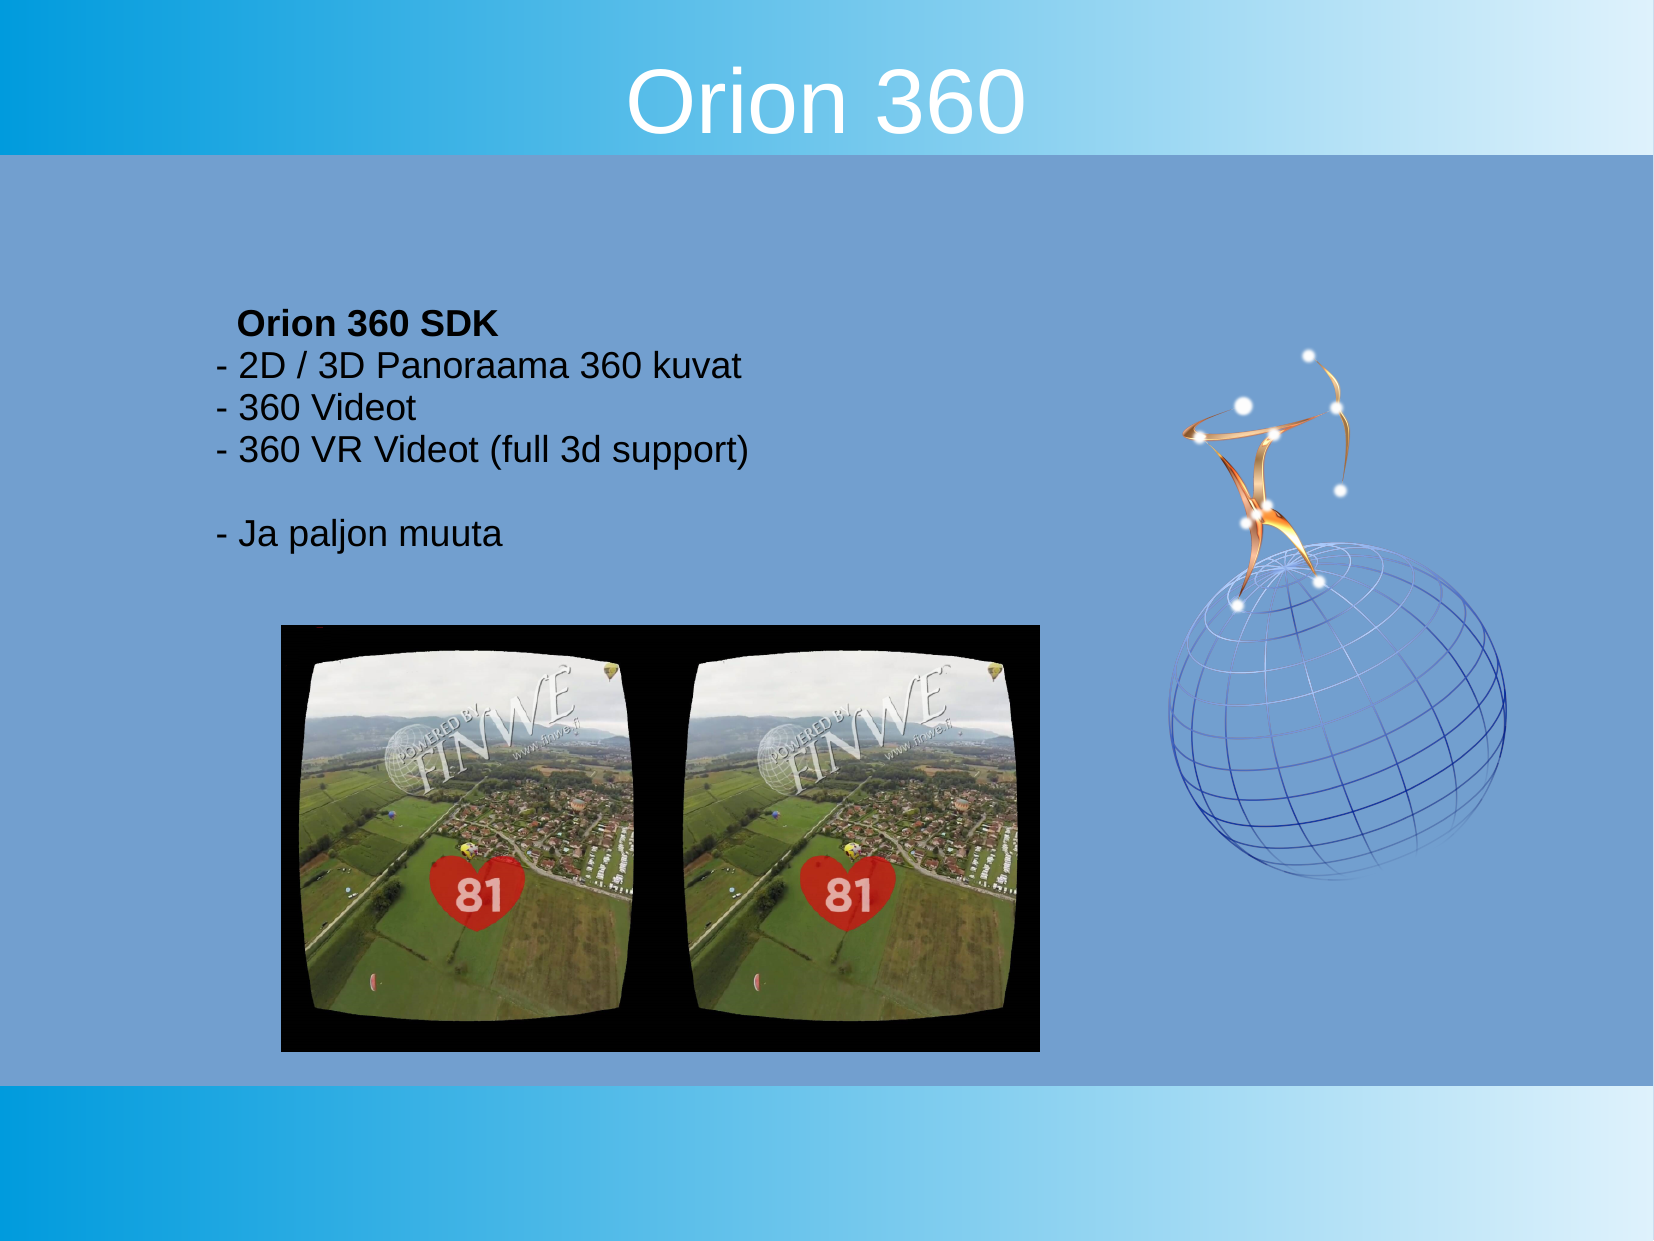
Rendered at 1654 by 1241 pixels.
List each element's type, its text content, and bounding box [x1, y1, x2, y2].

picture [1145, 318, 1507, 881]
text_box Orion 360 SDK - 2D / 3D Panoraama 360 kuvat - 360 Videot - 360 VR Videot (full 3d support) - Ja paljon muuta [200, 295, 922, 606]
title Orion 360 [82, 49, 1571, 155]
picture [281, 625, 1040, 1052]
